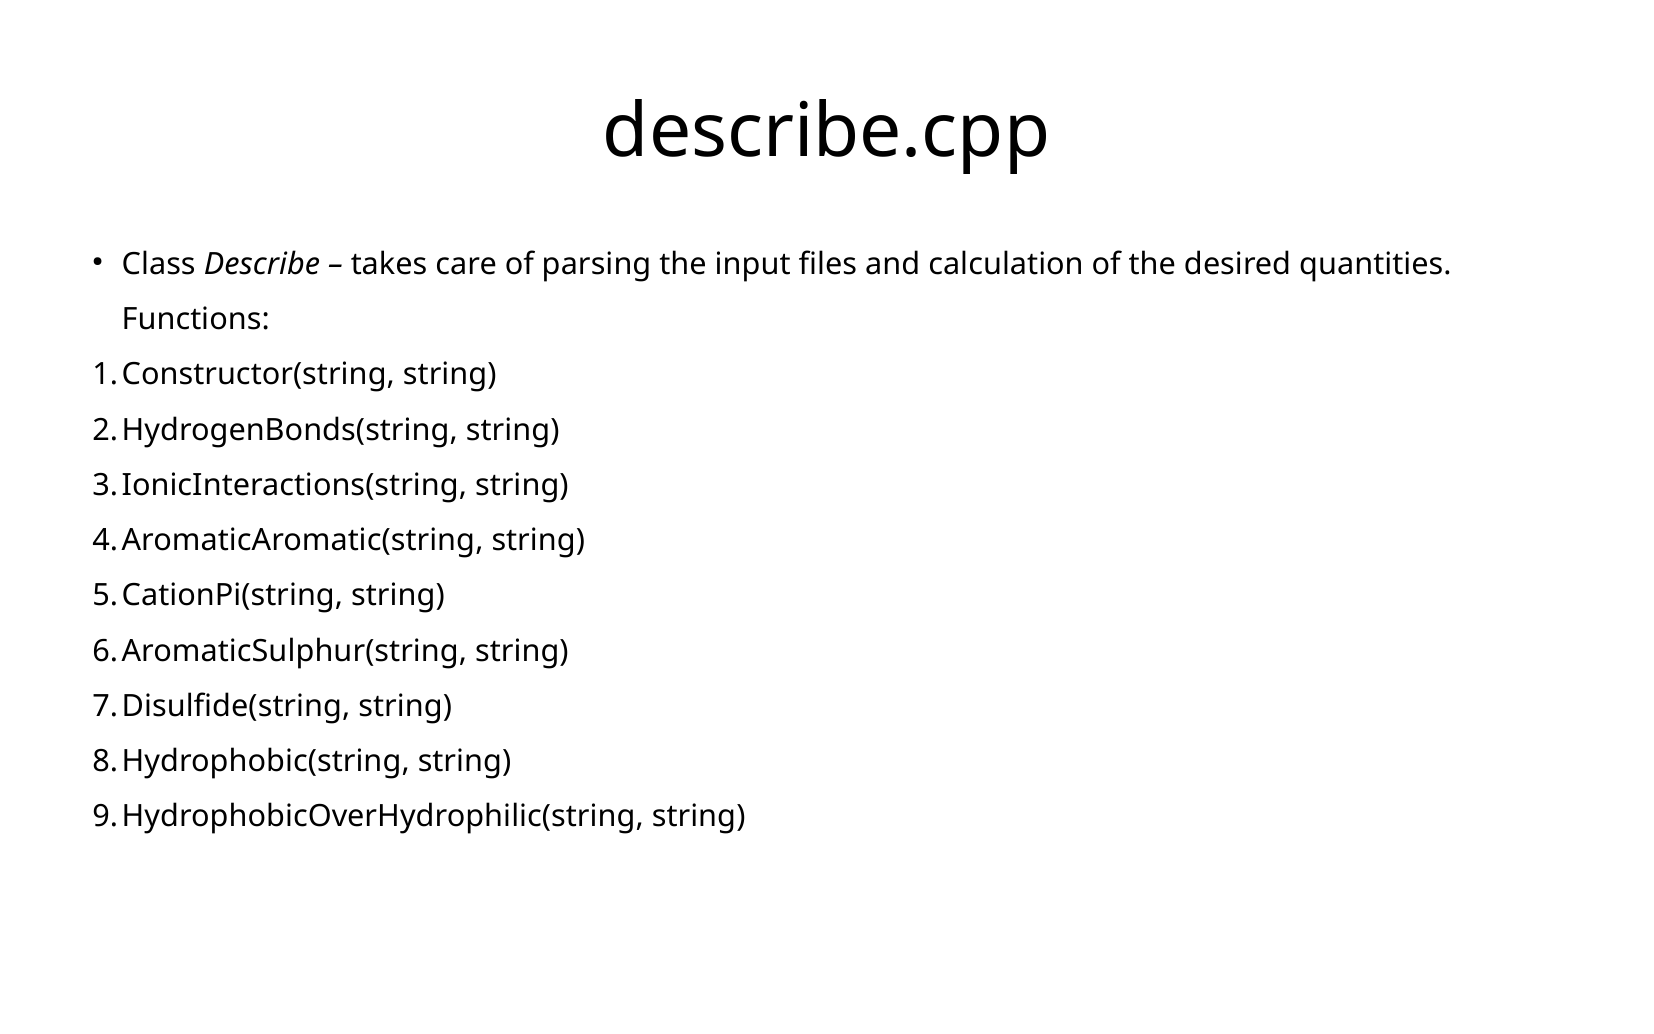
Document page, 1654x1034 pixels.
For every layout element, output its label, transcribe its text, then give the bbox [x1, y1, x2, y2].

list Class Describe – takes care of parsing the input files and calculation of the desired quantities. Functions: Constructor(string, string) HydrogenBonds(string, string) IonicInteractions(string, string) AromaticAromatic(string, string) CationPi(string, string) AromaticSulphur(string, string) Disulfide(string, string) Hydrophobic(string, string) HydrophobicOverHydrophilic(string, string) [82, 241, 1571, 842]
title describe.cpp [82, 41, 1571, 214]
